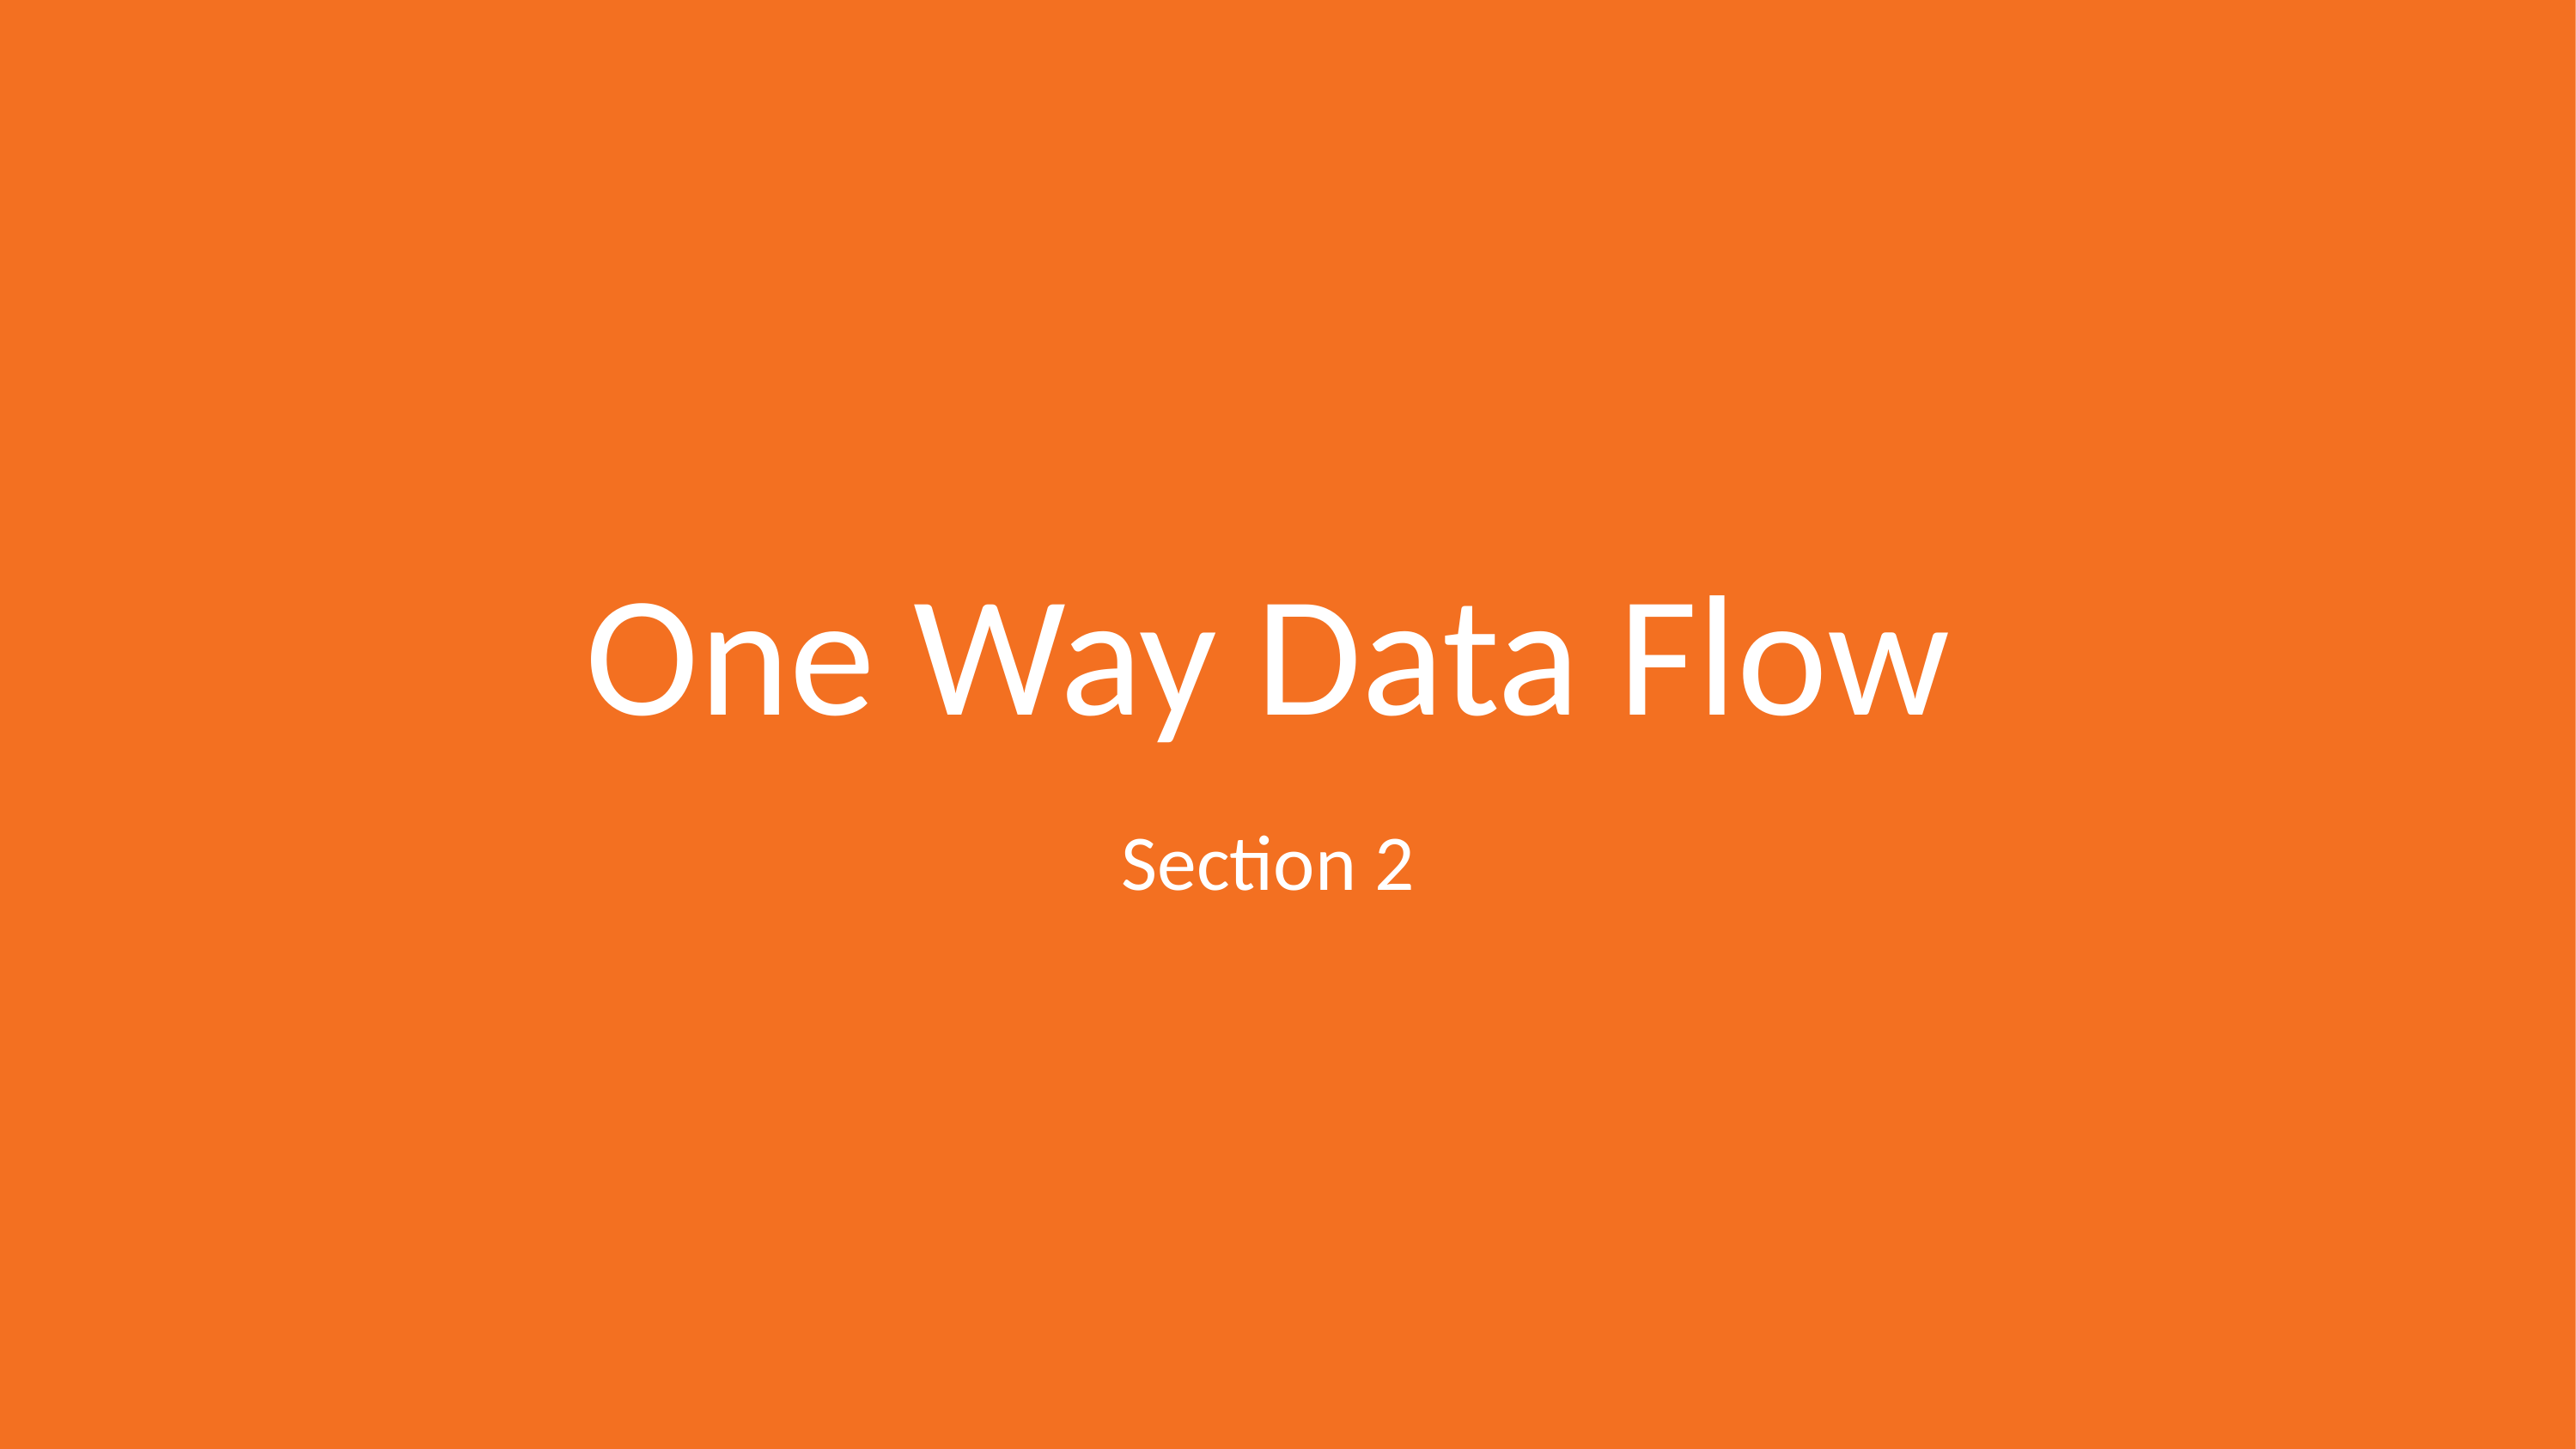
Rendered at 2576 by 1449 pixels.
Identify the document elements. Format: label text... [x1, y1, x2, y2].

subtitle Section 2 [110, 785, 2427, 908]
title One Way Data Flow [110, 512, 2427, 776]
